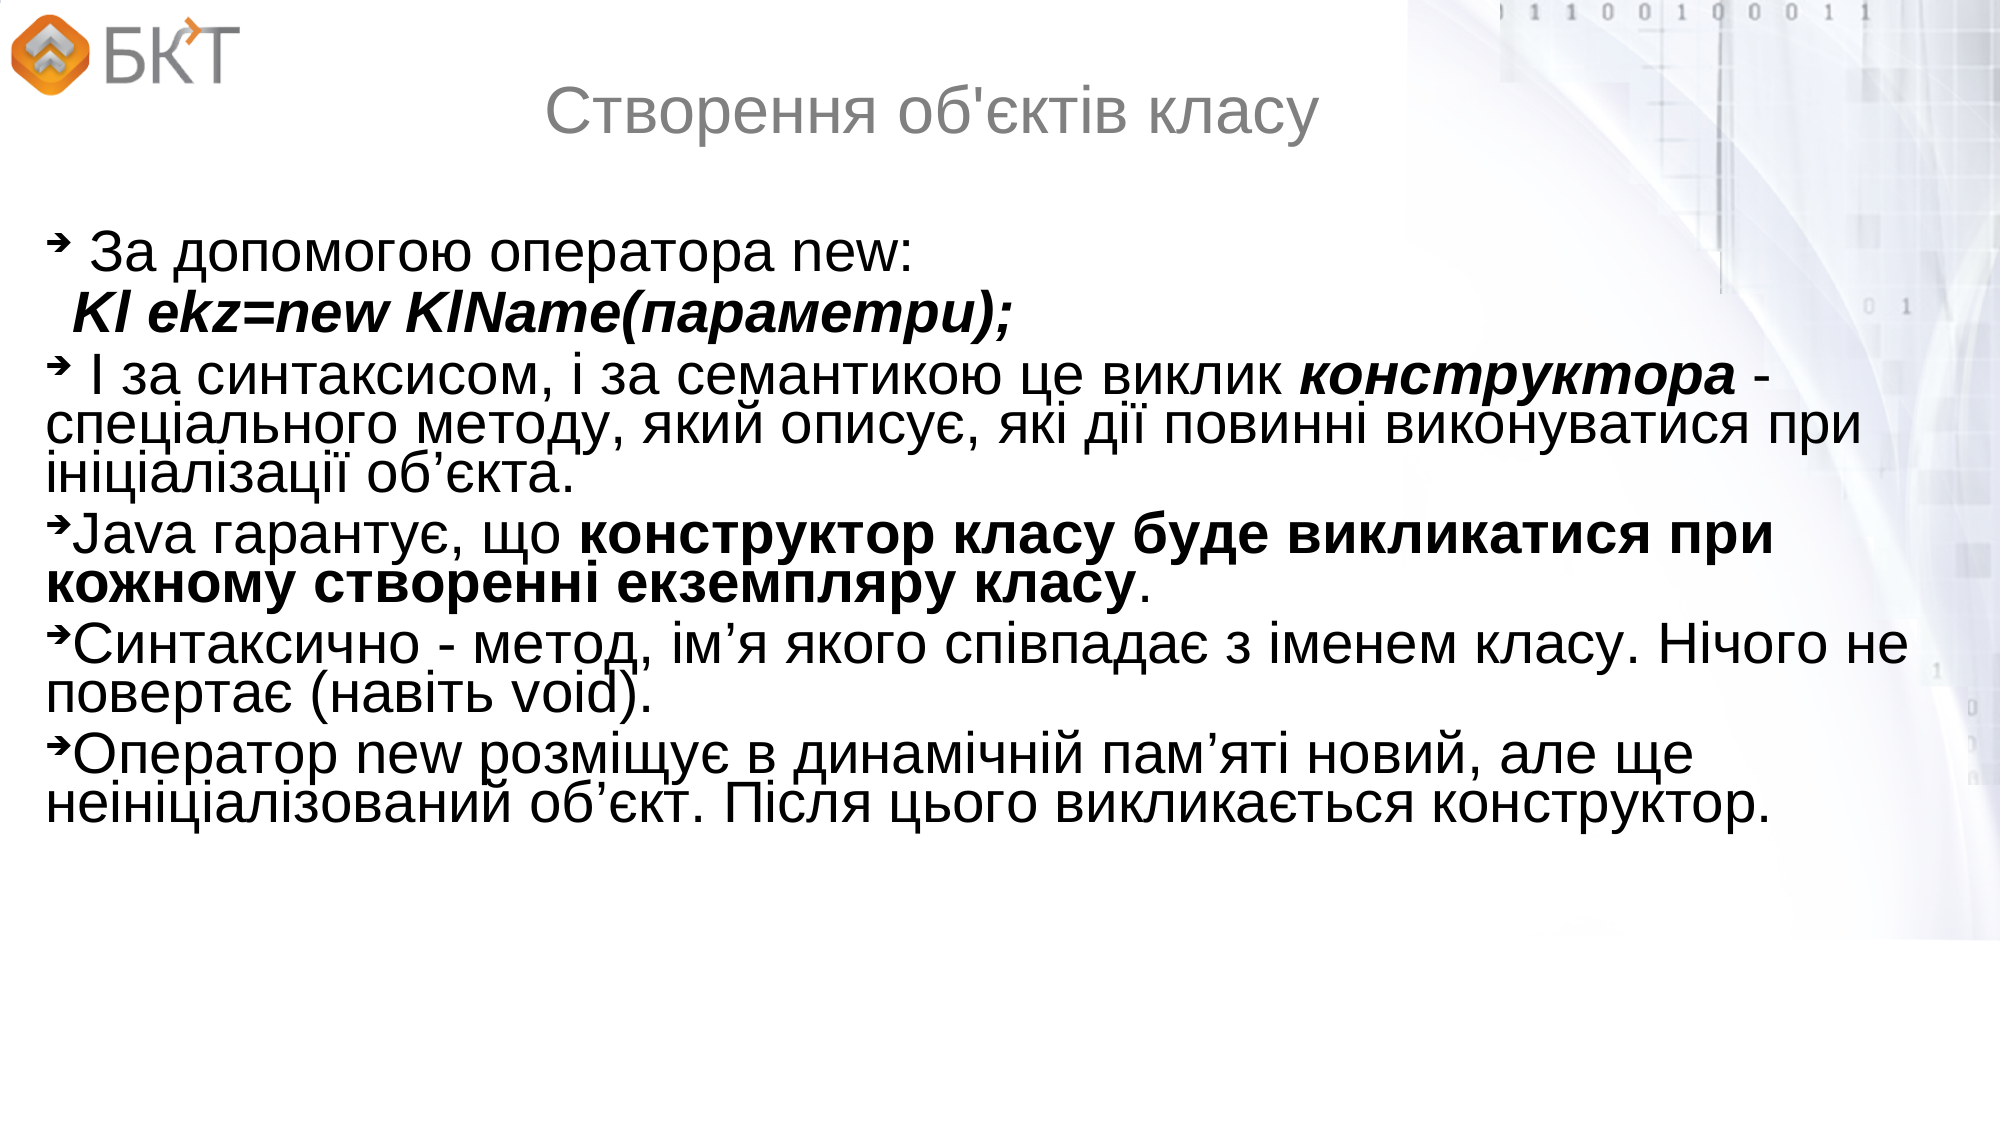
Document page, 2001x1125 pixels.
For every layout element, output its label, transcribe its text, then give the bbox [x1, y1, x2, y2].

picture [1255, 0, 2000, 1125]
list За допомогою оператора new: Kl ekz=new KlName(параметри); І за синтаксисом, і за семантикою це виклик конструктора - спеціального методу, який описує, які дії повинні виконуватися при ініціалізації об’єкта. Java гарантує, що конструктор класу буде викликатися при кожному створенні екземпляру класу. Синтаксично - метод, ім’я якого співпадає з іменем класу. Нічого не повертає (навіть void). Оператор new розміщує в динамічній пам’яті новий, але ще неініціалізований об’єкт. Після цього викликається конструктор. [30, 224, 1981, 950]
picture [4, 9, 250, 97]
text_box Створення об'єктів класу [510, 60, 1356, 155]
